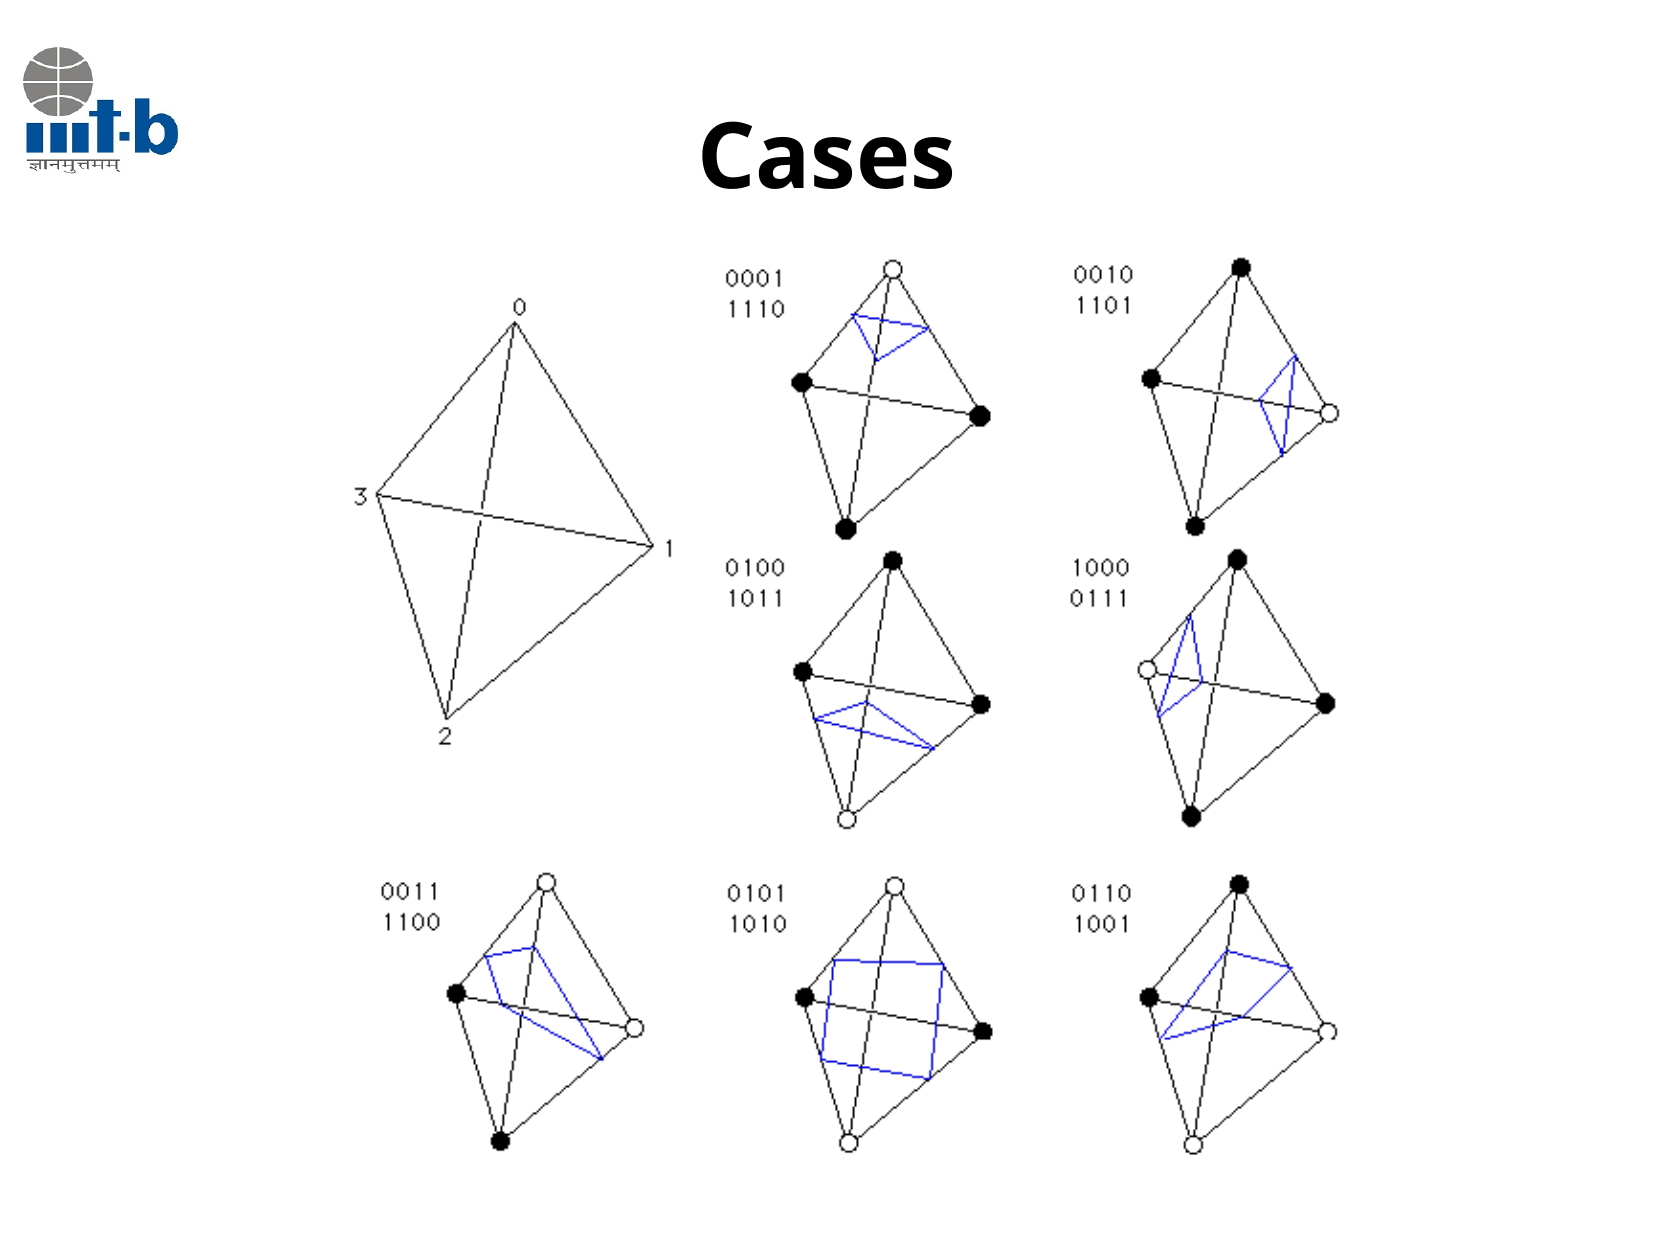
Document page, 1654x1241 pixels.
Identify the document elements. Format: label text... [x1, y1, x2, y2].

title Cases [82, 49, 1571, 257]
picture [23, 35, 178, 189]
picture [342, 247, 1347, 1178]
